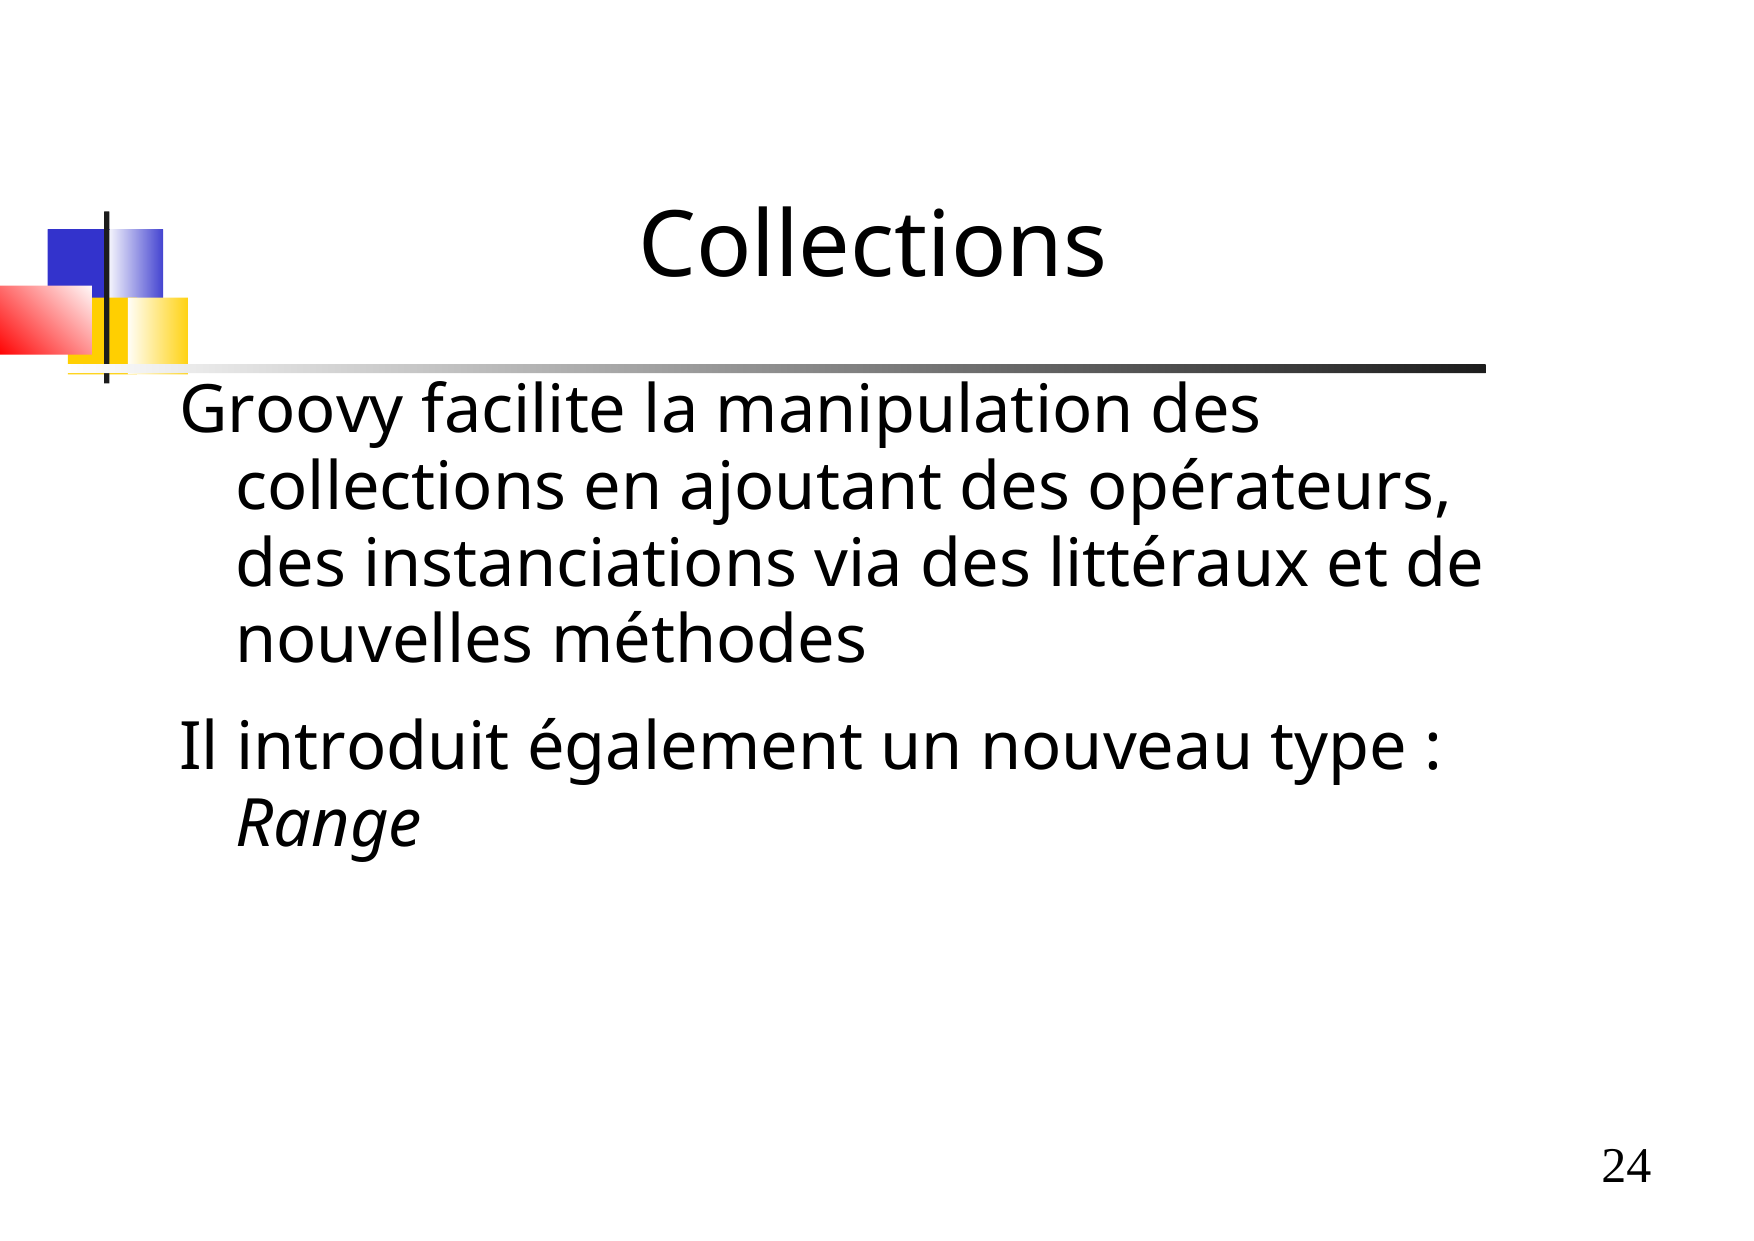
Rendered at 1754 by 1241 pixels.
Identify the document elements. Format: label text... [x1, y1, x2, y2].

title Collections [179, 139, 1567, 351]
list Groovy facilite la manipulation des collections en ajoutant des opérateurs, des instanciations via des littéraux et de nouvelles méthodes Il introduit également un nouveau type : Range [179, 371, 1567, 1091]
